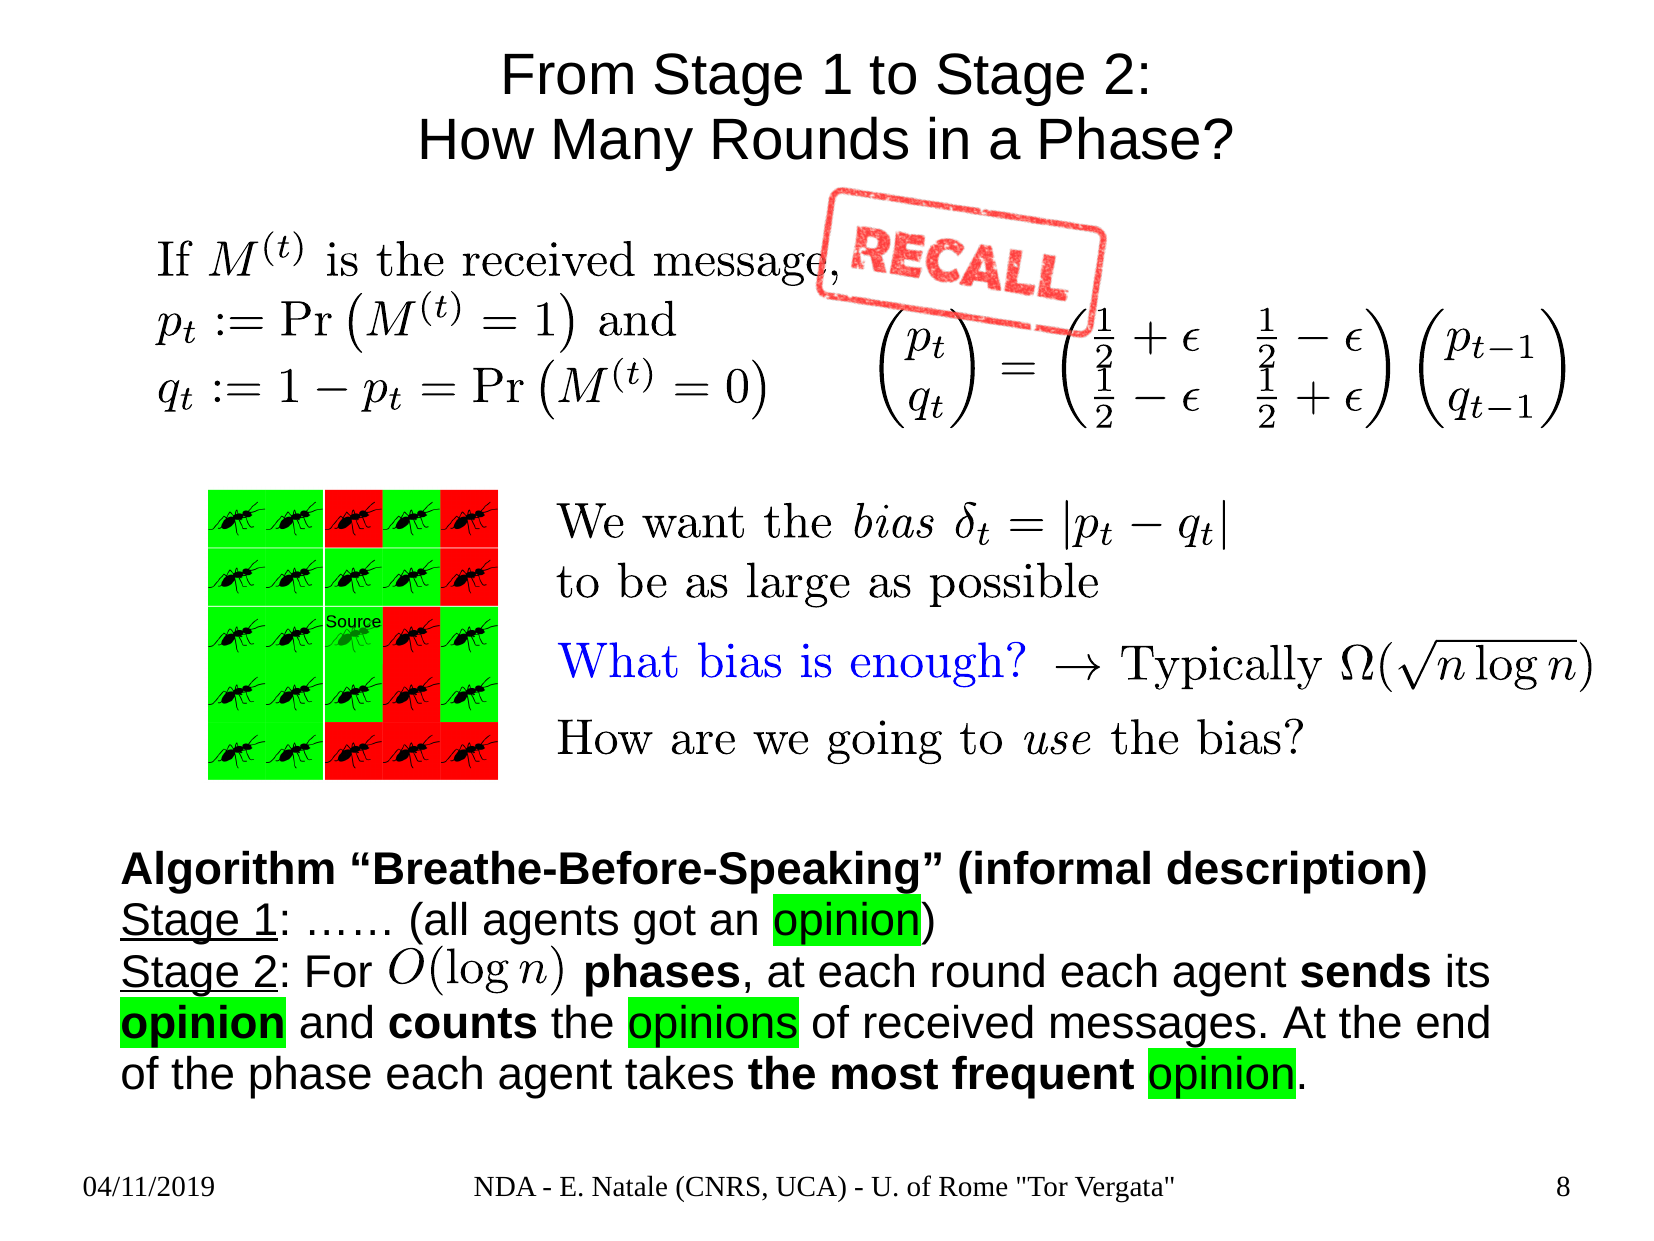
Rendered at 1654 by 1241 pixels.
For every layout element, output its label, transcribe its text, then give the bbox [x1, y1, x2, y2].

text_box [389, 945, 563, 996]
text_box [557, 718, 1303, 765]
picture [204, 486, 499, 783]
text_box [1055, 639, 1592, 693]
text_box [556, 499, 1225, 608]
text_box [871, 407, 916, 429]
picture [652, 14, 1269, 518]
text_box [155, 231, 836, 420]
text_box [557, 641, 1026, 688]
title From Stage 1 to Stage 2: How Many Rounds in a Phase? [848, 42, 1571, 173]
text_box Algorithm “Breathe-Before-Speaking” (informal description) Stage 1: …… (all agents got an opinion) Stage 2: For phases, at each round each agent sends its opinion and counts the opinions of received messages. At the end of the phase each agent takes the most frequent opinion. [105, 835, 1543, 1107]
text_box [1184, 307, 1566, 429]
title From Stage 1 to Stage 2: How Many Rounds in a Phase? [82, 42, 764, 173]
